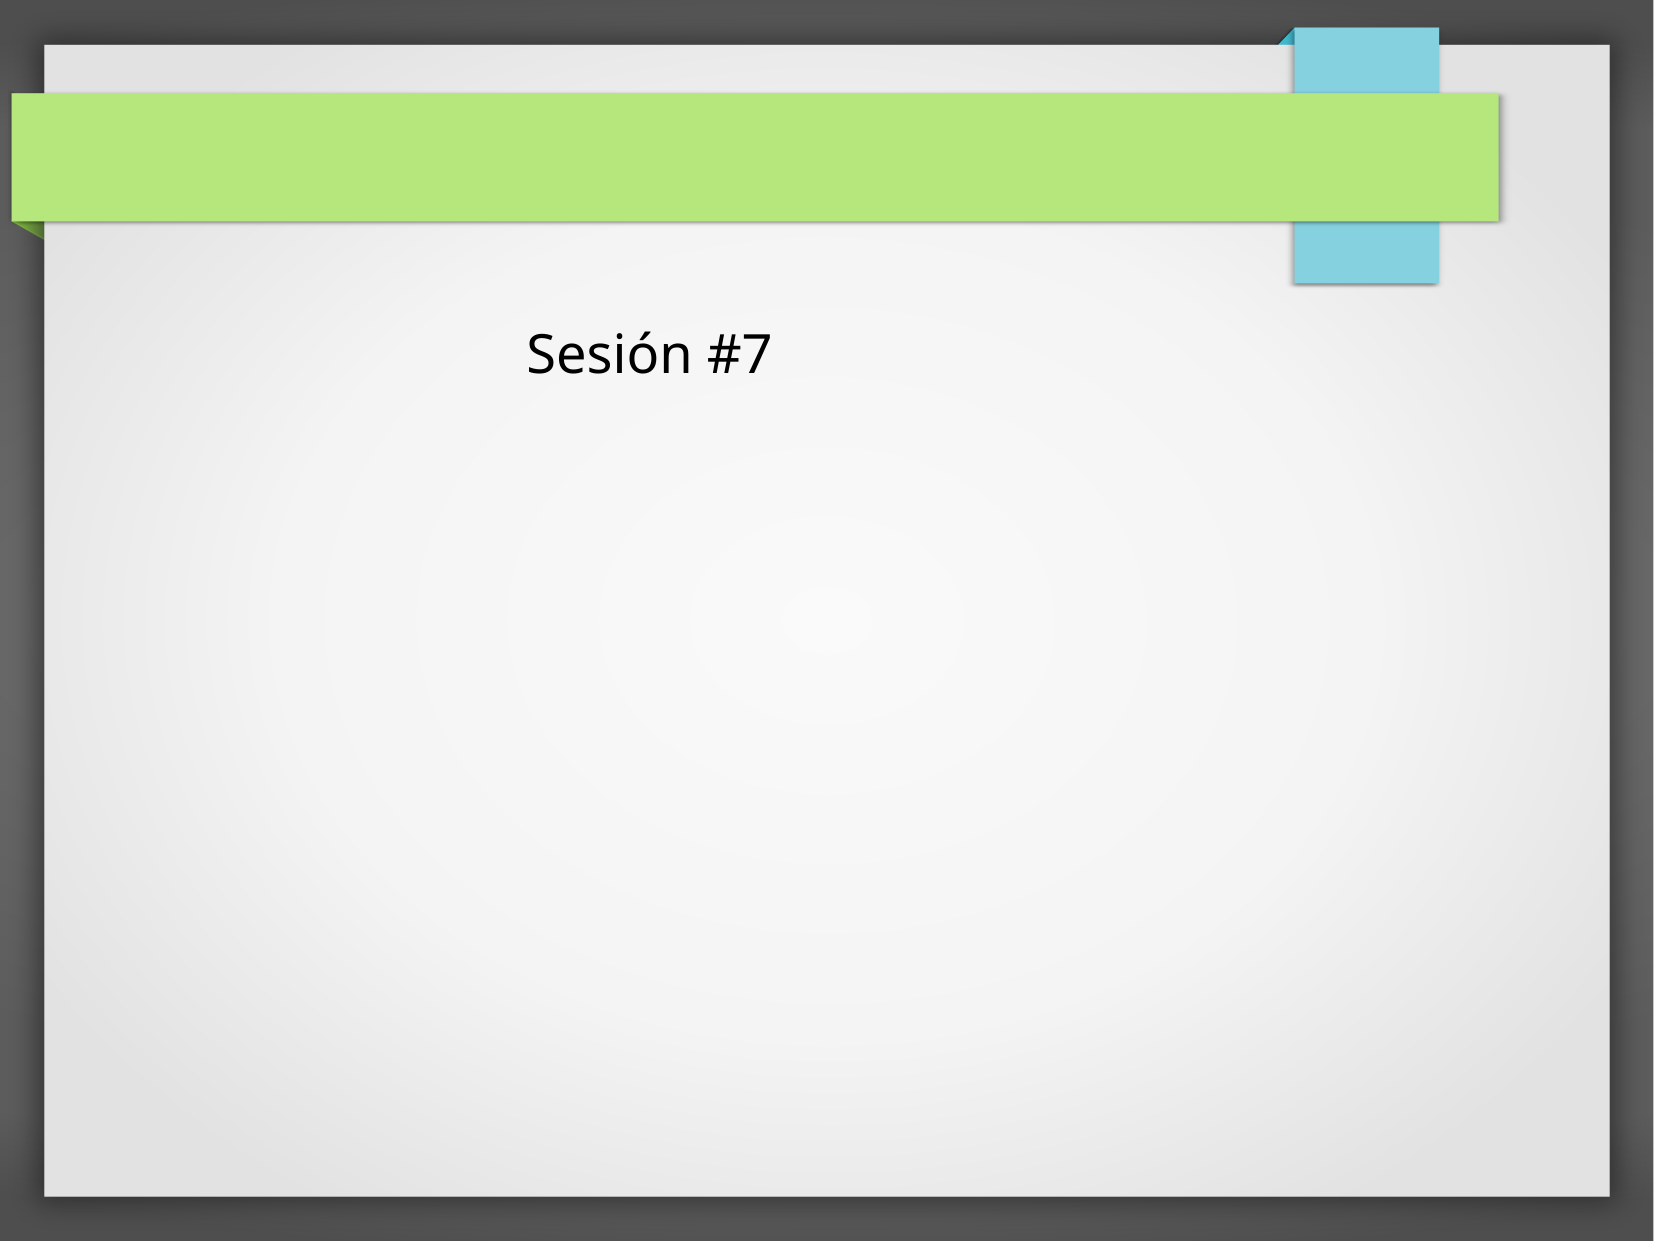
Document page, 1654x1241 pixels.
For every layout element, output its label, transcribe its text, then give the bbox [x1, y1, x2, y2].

picture [0, 0, 1654, 1241]
subtitle Sesión #7 [70, 106, 1229, 1063]
